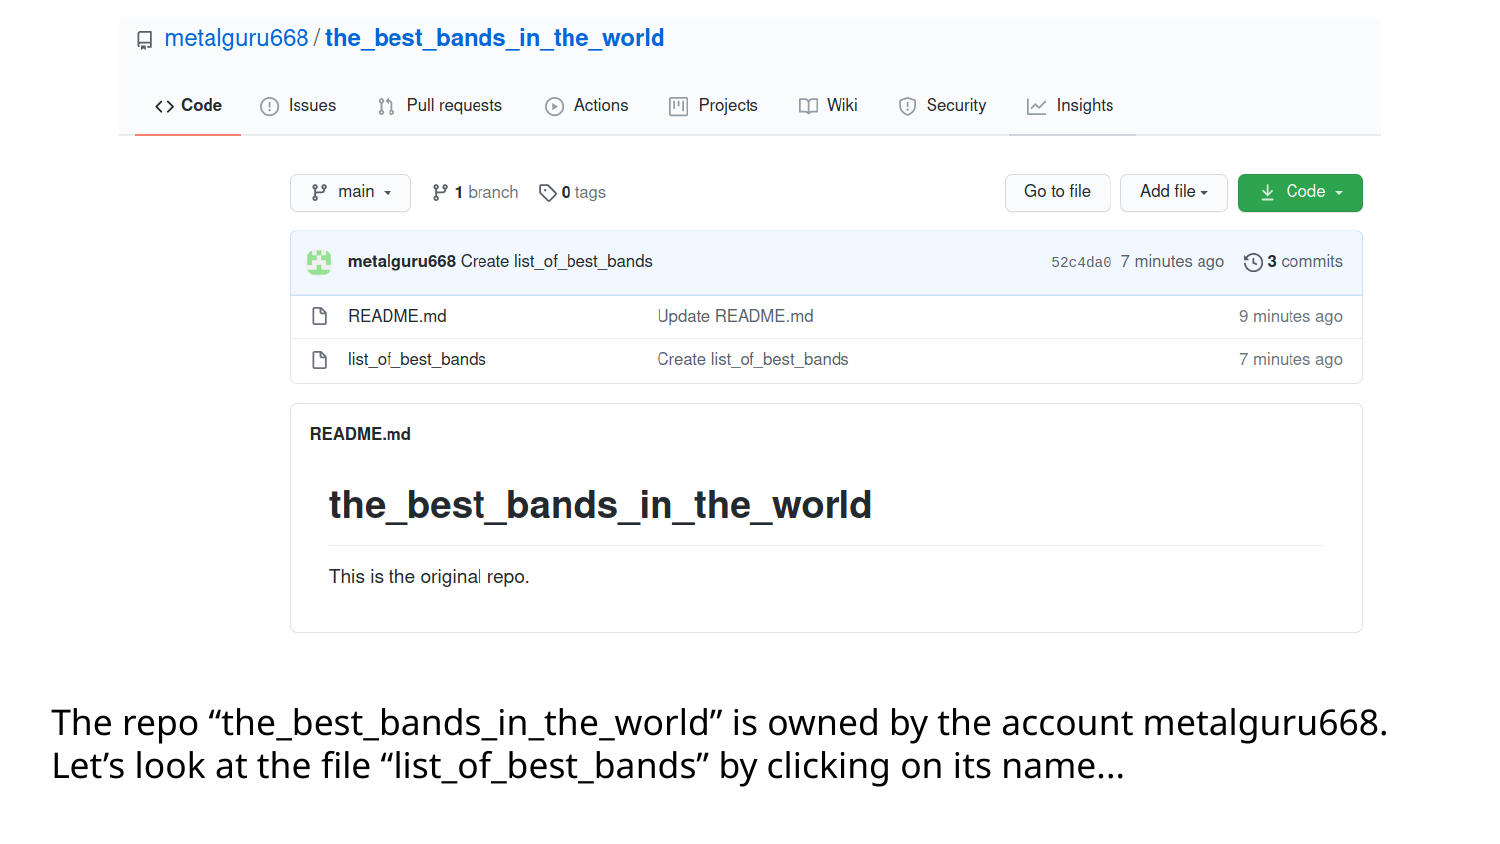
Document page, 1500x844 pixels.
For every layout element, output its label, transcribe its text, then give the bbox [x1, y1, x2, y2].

text_box The repo “the_best_bands_in_the_world” is owned by the account metalguru668. Let’s look at the file “list_of_best_bands” by clicking on its name... [36, 685, 1463, 815]
picture [119, 18, 1381, 655]
